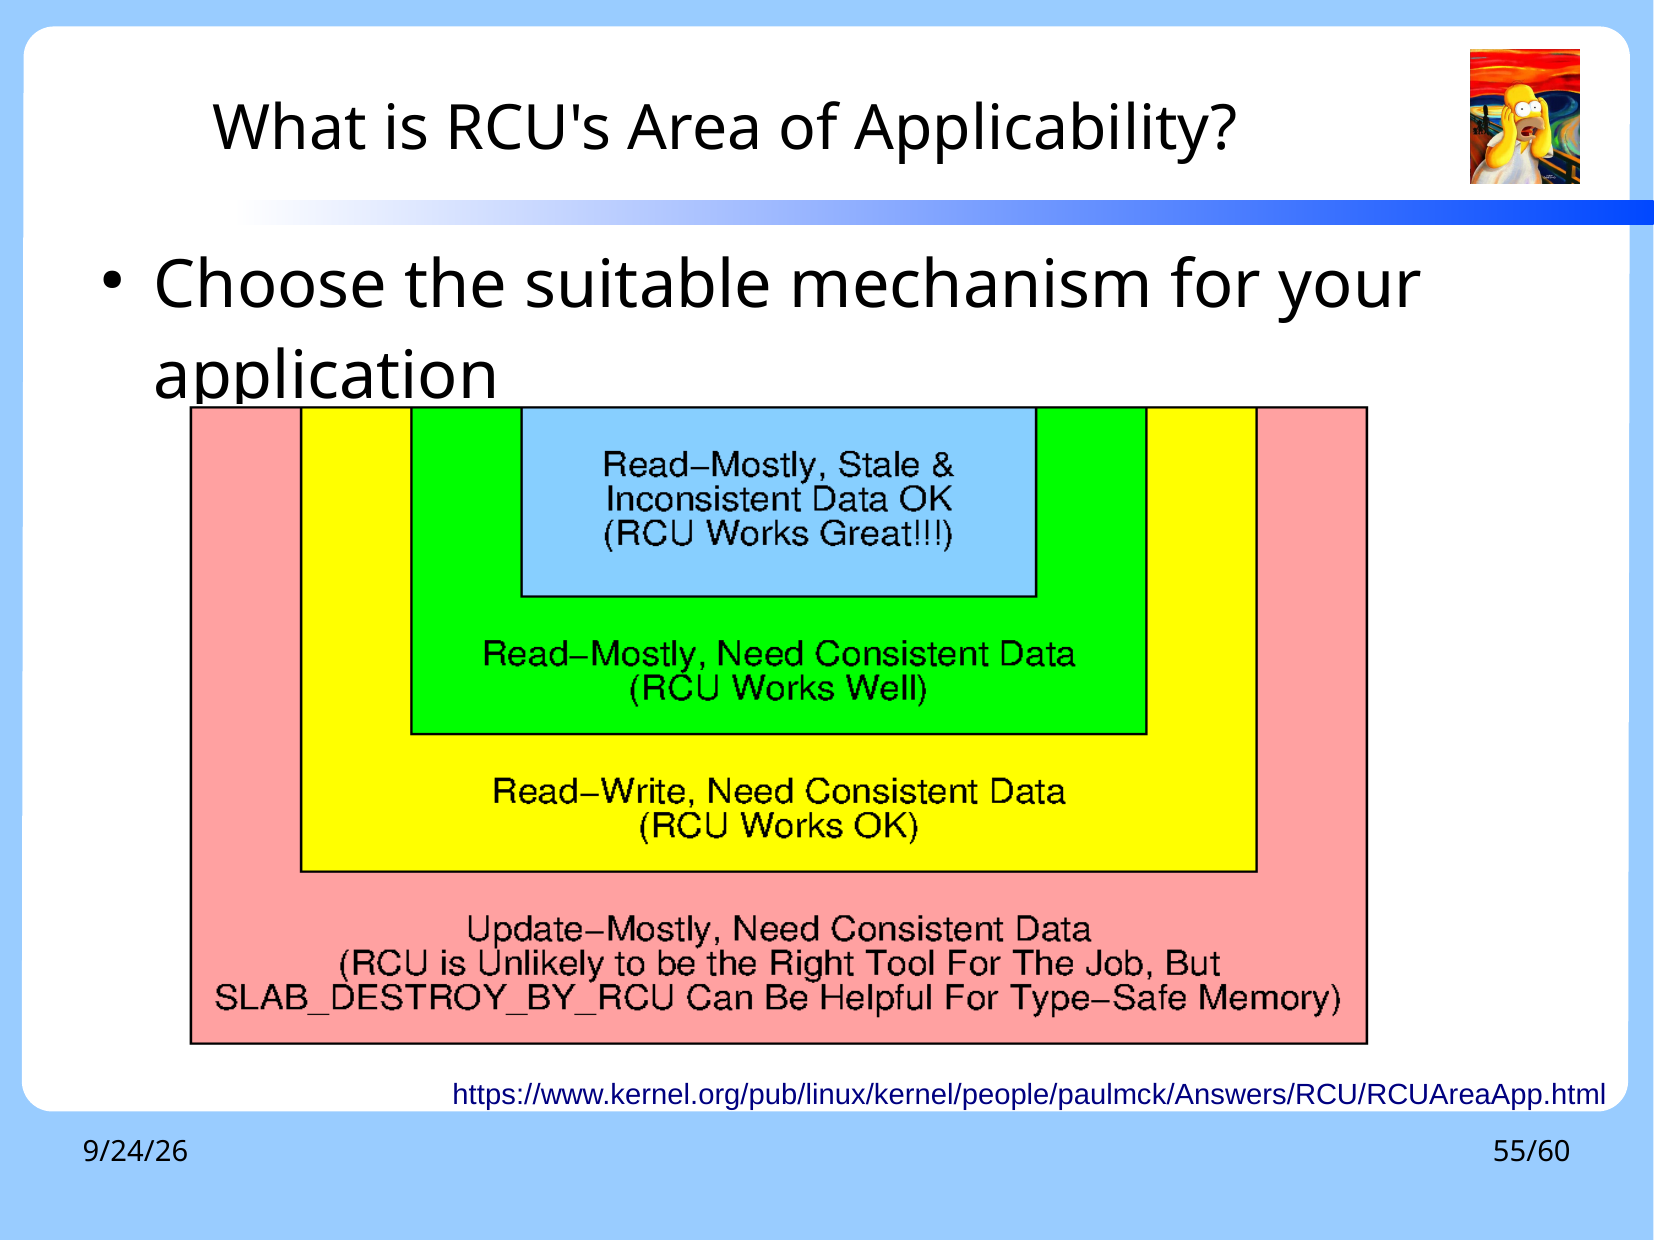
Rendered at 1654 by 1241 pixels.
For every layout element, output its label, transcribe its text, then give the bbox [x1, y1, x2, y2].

title What is RCU's Area of Applicability? [82, 49, 1371, 201]
picture [1470, 49, 1580, 184]
list Choose the suitable mechanism for your application [82, 236, 1571, 956]
text_box https://www.kernel.org/pub/linux/kernel/people/paulmck/Answers/RCU/RCUAreaApp.html [437, 1070, 1630, 1128]
picture [142, 404, 1416, 1046]
